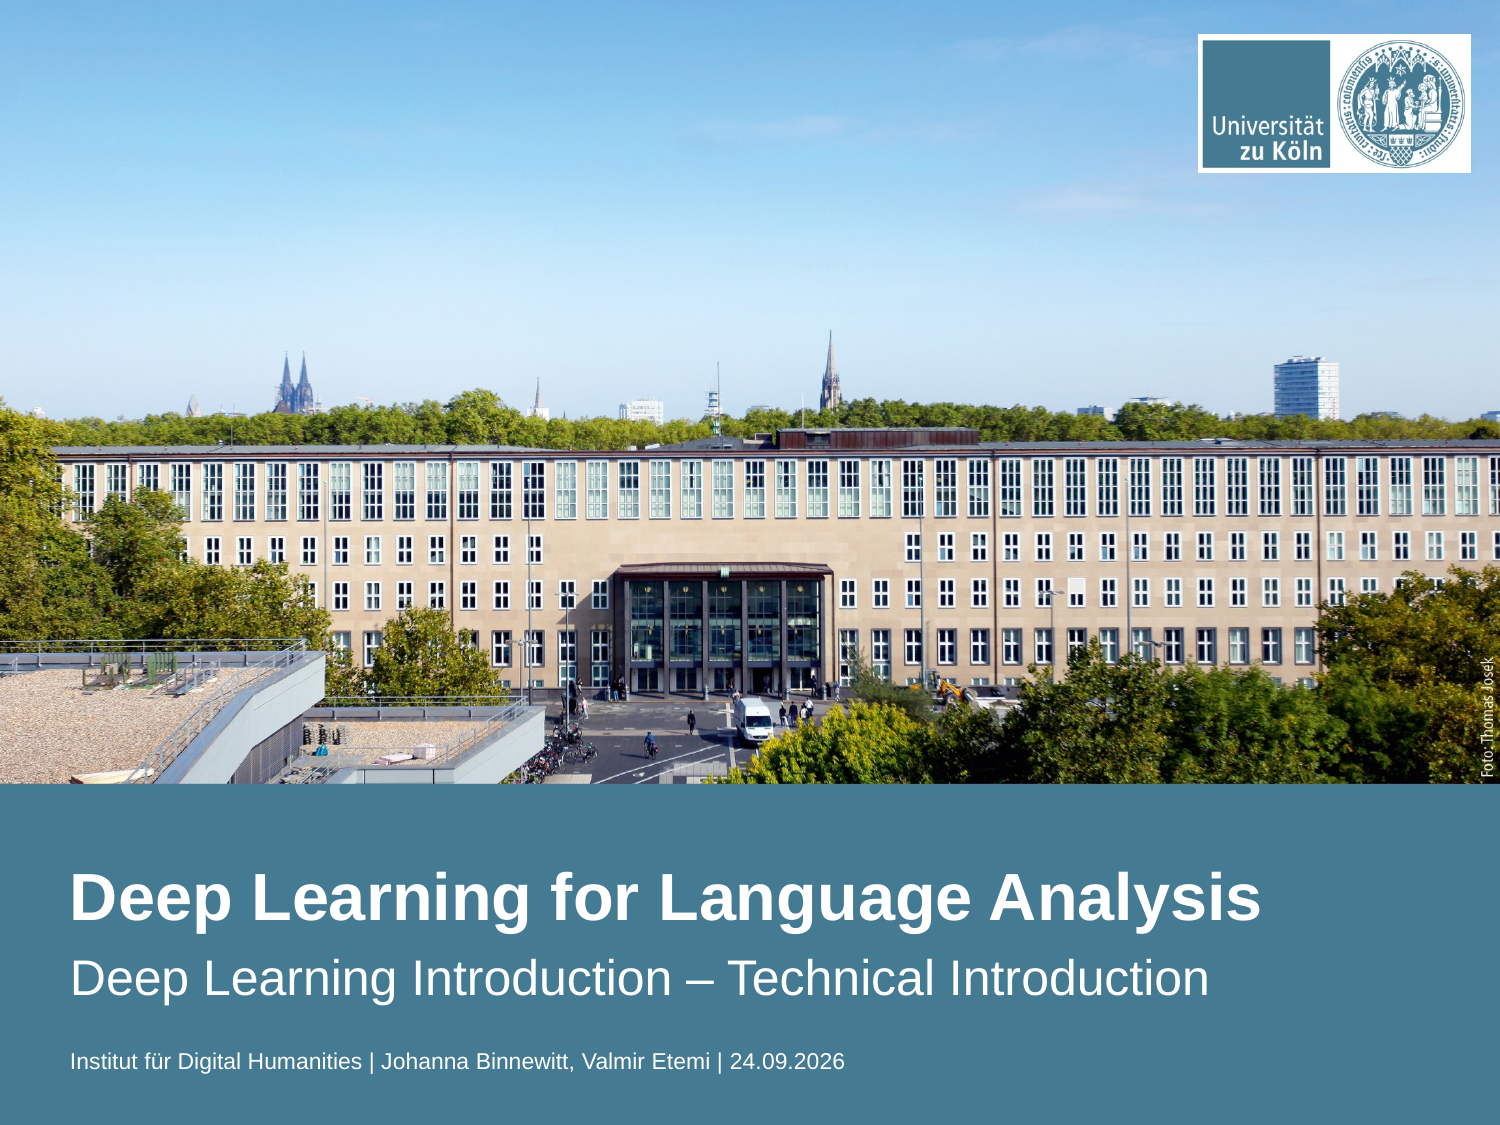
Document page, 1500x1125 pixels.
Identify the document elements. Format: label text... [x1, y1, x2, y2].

text_box Deep Learning for Language Analysis Deep Learning Introduction – Technical Introduction [55, 845, 1379, 1014]
picture [0, 0, 1500, 1125]
text_box Institut für Digital Humanities | Johanna Binnewitt, Valmir Etemi | 09.09.2019 [55, 1039, 1018, 1082]
